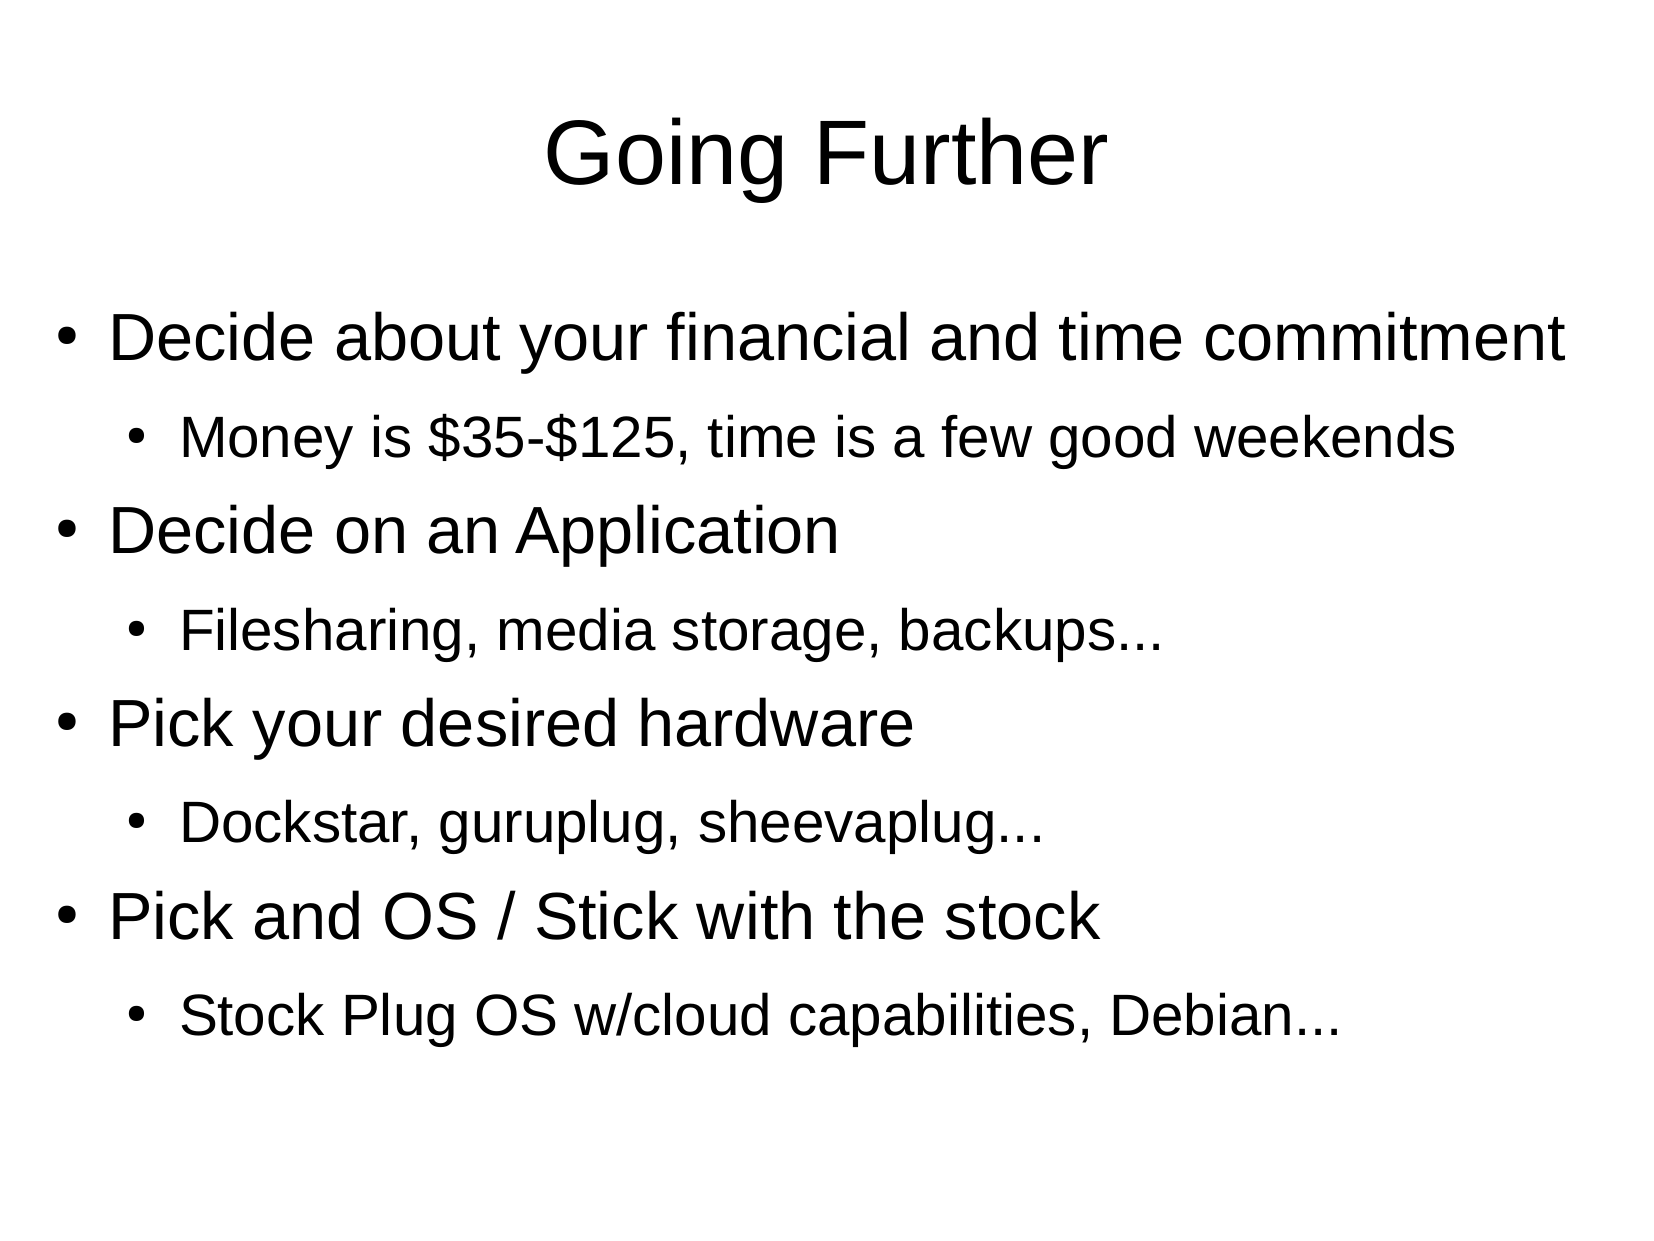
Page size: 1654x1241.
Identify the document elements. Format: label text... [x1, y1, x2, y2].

list Decide about your financial and time commitment Money is $35-$125, time is a few good weekends Decide on an Application Filesharing, media storage, backups... Pick your desired hardware Dockstar, guruplug, sheevaplug... Pick and OS / Stick with the stock Stock Plug OS w/cloud capabilities, Debian... [37, 300, 1613, 1163]
title Going Further [82, 56, 1571, 250]
